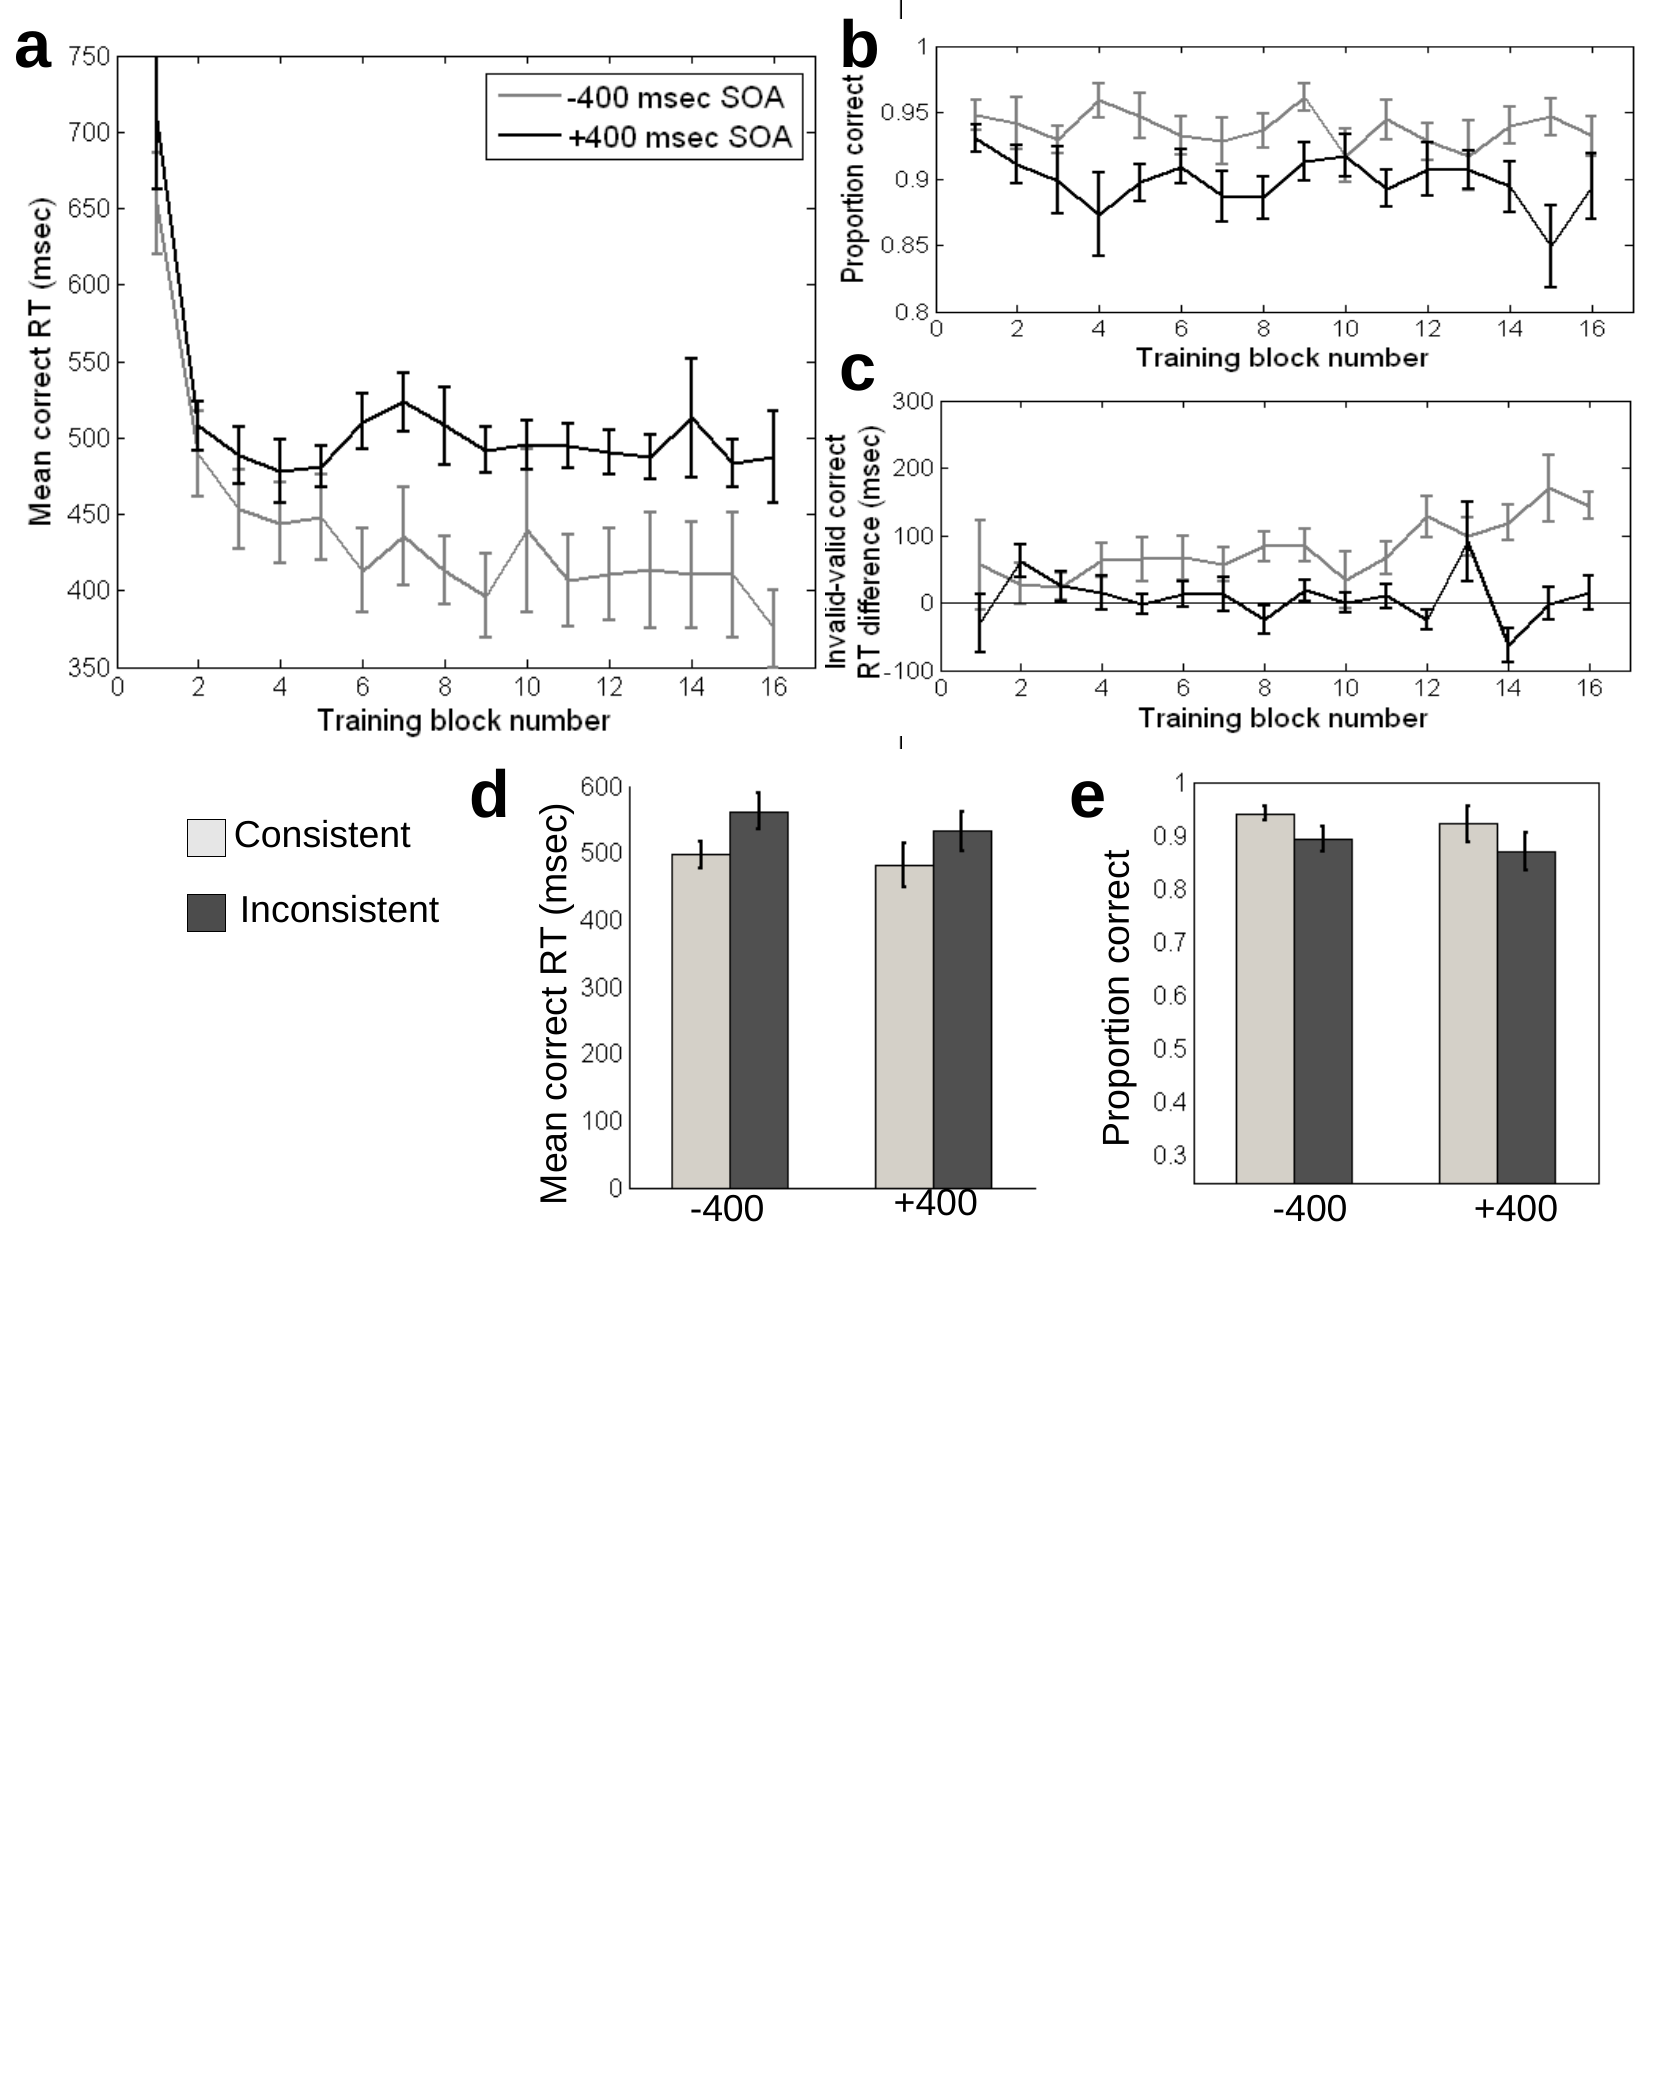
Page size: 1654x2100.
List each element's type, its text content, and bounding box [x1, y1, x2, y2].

text_box -400 [1257, 1180, 1363, 1238]
text_box Inconsistent [225, 880, 455, 938]
text_box +400 [1459, 1180, 1576, 1238]
text_box b [825, 0, 901, 90]
text_box a [0, 0, 67, 90]
text_box +400 [878, 1174, 1024, 1232]
text_box Mean correct RT (msec) [525, 787, 582, 1220]
text_box d [454, 750, 526, 840]
text_box c [825, 322, 901, 413]
text_box [187, 819, 219, 857]
text_box Proportion correct [1087, 835, 1145, 1163]
text_box [187, 894, 225, 932]
picture [0, 0, 1653, 1243]
text_box -400 [675, 1180, 780, 1238]
text_box e [1054, 750, 1122, 840]
picture [1125, 745, 1647, 1238]
text_box Consistent [219, 805, 426, 863]
